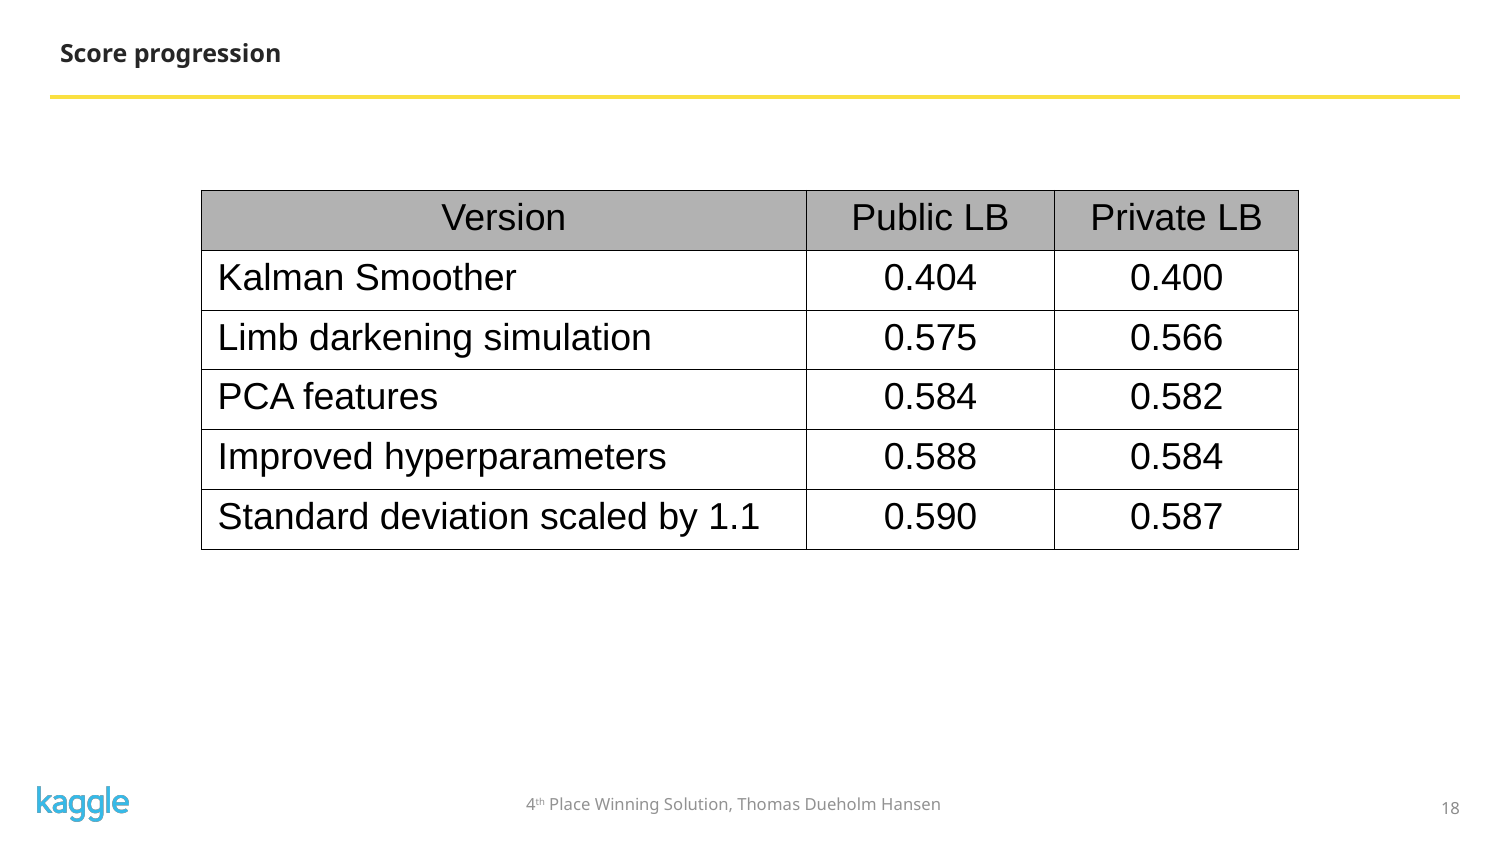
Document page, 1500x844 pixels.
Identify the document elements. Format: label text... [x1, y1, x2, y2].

table_cell 0.566 [1055, 311, 1298, 369]
table_cell 0.584 [1055, 430, 1298, 489]
table_header Version [202, 191, 806, 250]
table_cell 0.404 [807, 251, 1054, 310]
table_cell 0.590 [807, 490, 1054, 549]
table_cell 0.582 [1055, 370, 1298, 429]
table_cell 0.584 [807, 370, 1054, 429]
slide_number <number> [1137, 786, 1475, 832]
table_cell 0.575 [807, 311, 1054, 369]
table_cell PCA features [202, 370, 806, 429]
table_cell Improved hyperparameters [202, 430, 806, 489]
text_box Score progression [45, 30, 888, 116]
table_cell 0.587 [1055, 490, 1298, 549]
table_header Private LB [1055, 191, 1298, 250]
table_cell 0.400 [1055, 251, 1298, 310]
table_cell 0.588 [807, 430, 1054, 489]
table_header Public LB [807, 191, 1054, 250]
table_cell Standard deviation scaled by 1.1 [202, 490, 806, 549]
table_cell Kalman Smoother [202, 251, 806, 310]
table_cell Limb darkening simulation [202, 311, 806, 369]
picture [37, 786, 129, 822]
